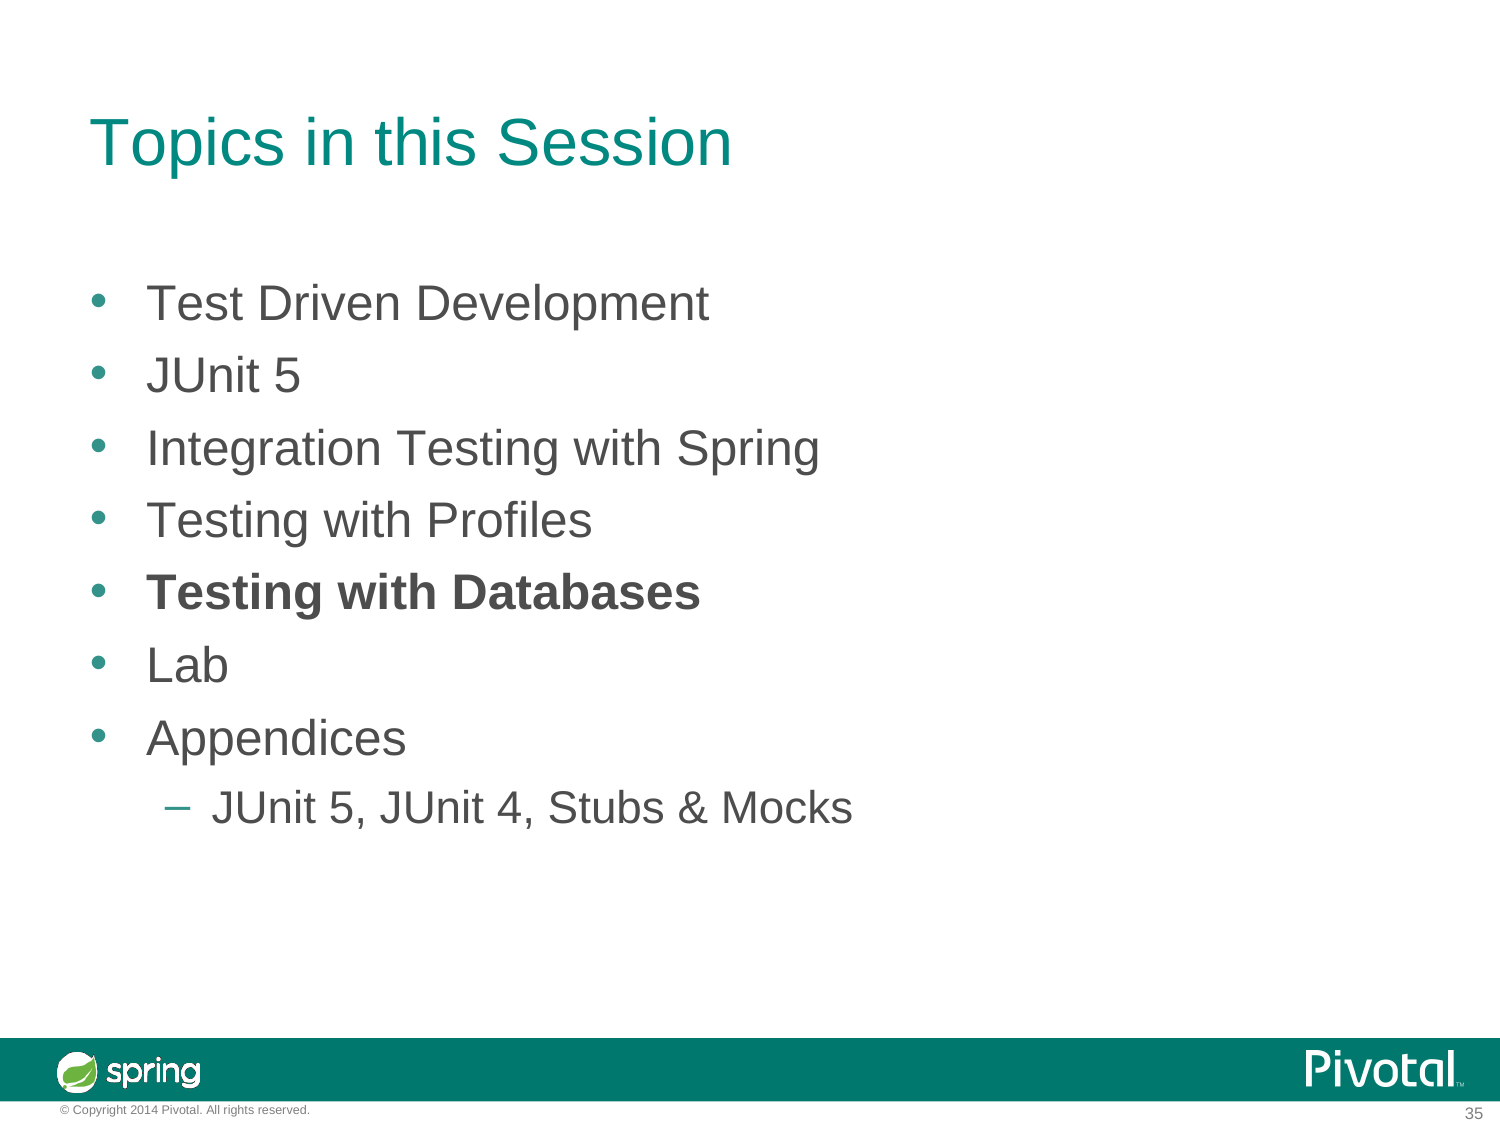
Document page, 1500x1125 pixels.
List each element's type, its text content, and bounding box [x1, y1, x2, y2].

title Topics in this Session [75, 45, 1426, 233]
list Test Driven Development JUnit 5 Integration Testing with Spring Testing with Profiles Testing with Databases Lab Appendices JUnit 5, JUnit 4, Stubs & Mocks [75, 262, 1426, 1005]
picture [32, 1041, 210, 1103]
picture [1306, 1050, 1464, 1087]
